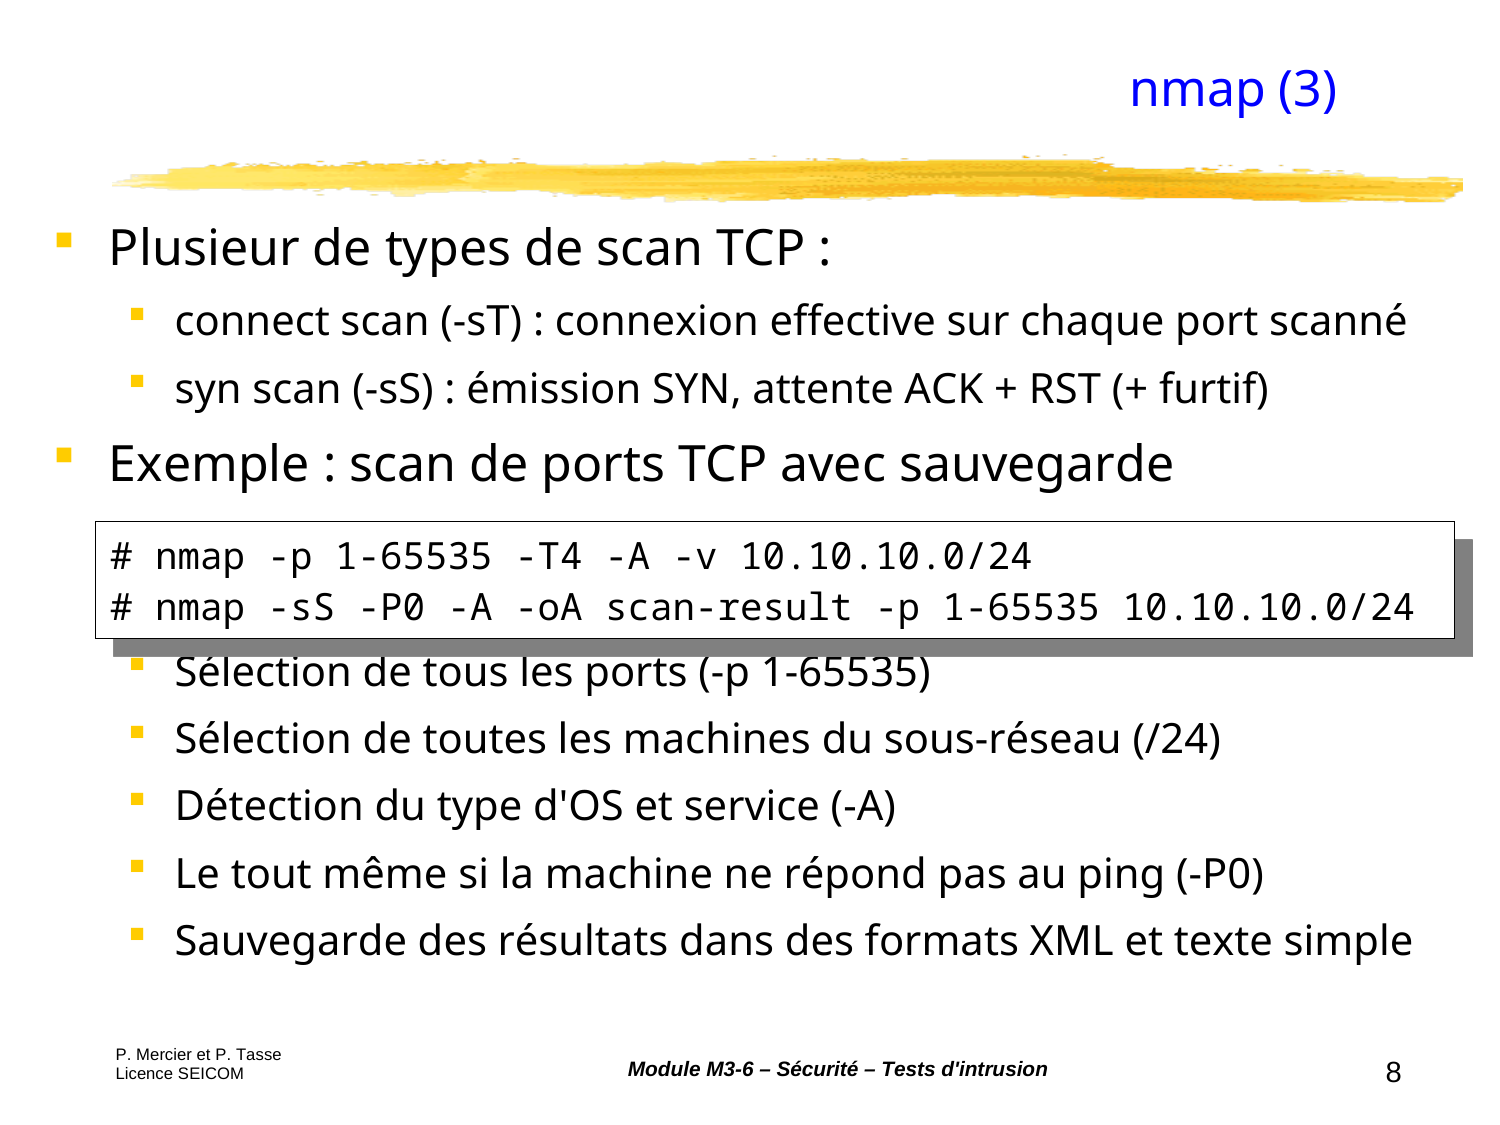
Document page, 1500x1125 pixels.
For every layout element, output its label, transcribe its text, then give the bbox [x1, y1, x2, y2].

list Plusieur de types de scan TCP : connect scan (-sT) : connexion effective sur chaque port scanné syn scan (-sS) : émission SYN, attente ACK + RST (+ furtif) Exemple : scan de ports TCP avec sauvegarde Sélection de tous les ports (-p 1-65535) Sélection de toutes les machines du sous-réseau (/24) Détection du type d'OS et service (-A) Le tout même si la machine ne répond pas au ping (-P0) Sauvegarde des résultats dans des formats XML et texte simple [52, 212, 1465, 1074]
picture [112, 149, 1463, 212]
text_box # nmap -p 1-65535 -T4 -A -v 10.10.10.0/24 # nmap -sS -P0 -A -oA scan-result -p 1-65535 10.10.10.0/24 [95, 521, 1455, 624]
title nmap (3) [62, 37, 1338, 138]
